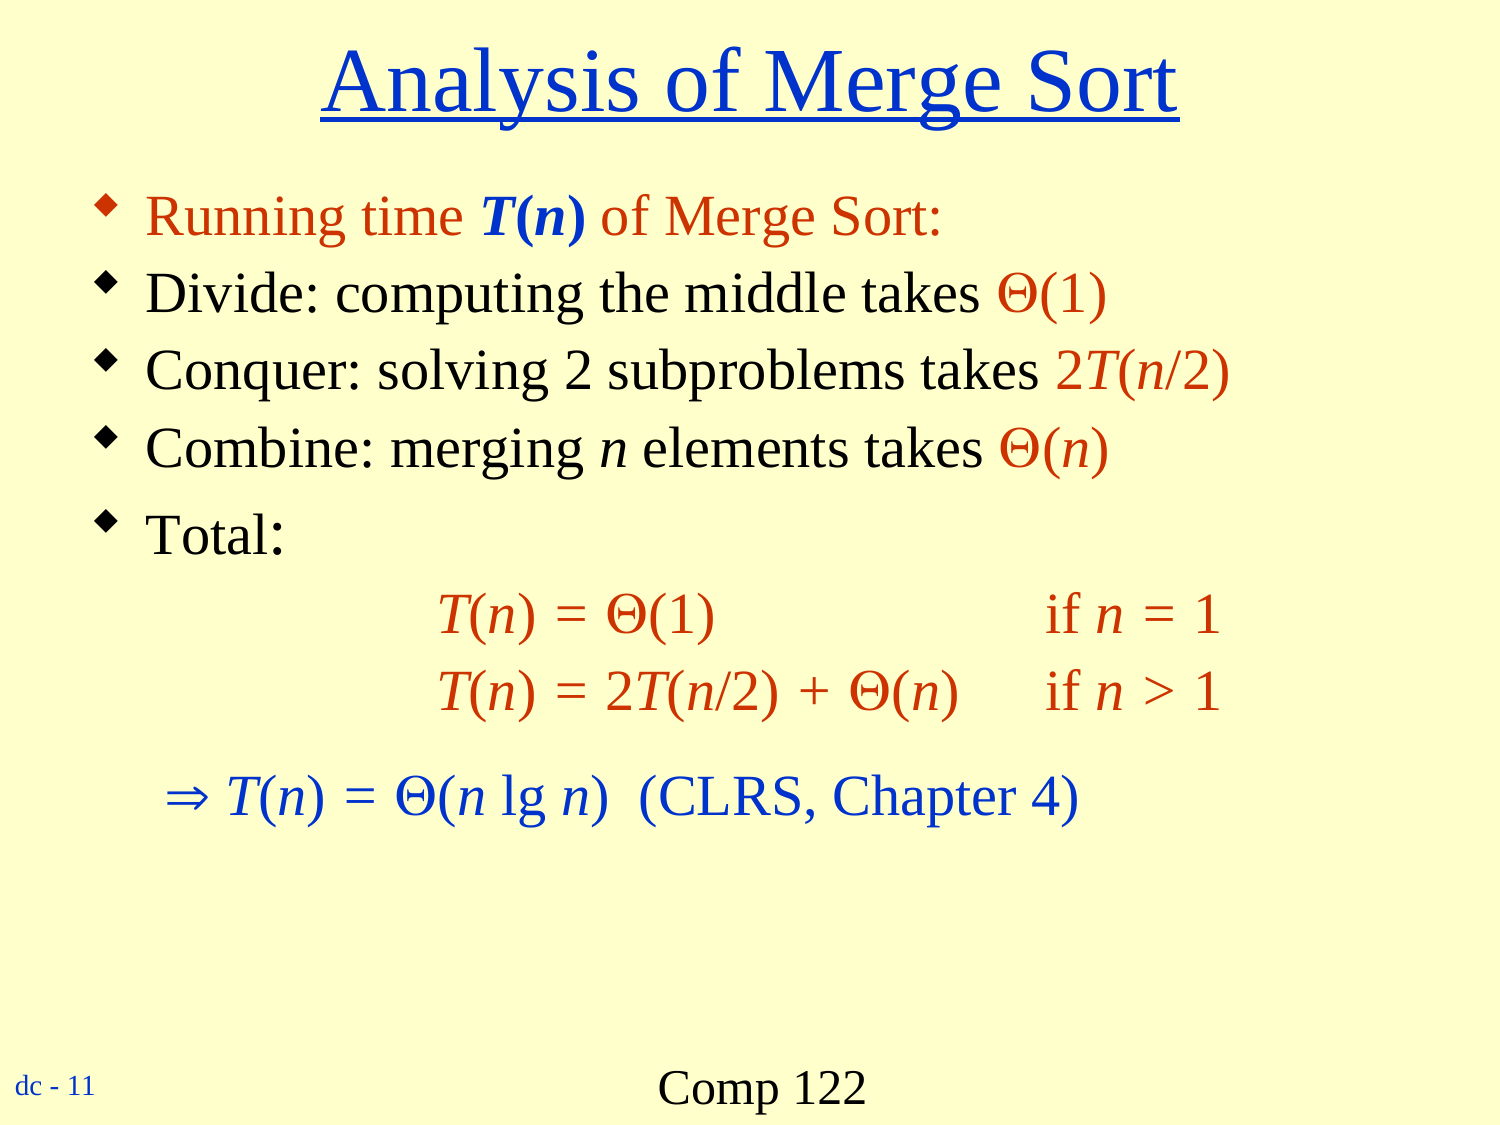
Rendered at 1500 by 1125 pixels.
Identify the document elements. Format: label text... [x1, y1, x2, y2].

title Analysis of Merge Sort [0, 0, 1500, 150]
list Running time T(n) of Merge Sort: Divide: computing the middle takes (1) Conquer: solving 2 subproblems takes 2T(n/2) Combine: merging n elements takes (n) Total: T(n) = (1) if n = 1 T(n) = 2T(n/2) + (n) if n > 1  T(n) = (n lg n) (CLRS, Chapter 4) [74, 177, 1444, 853]
